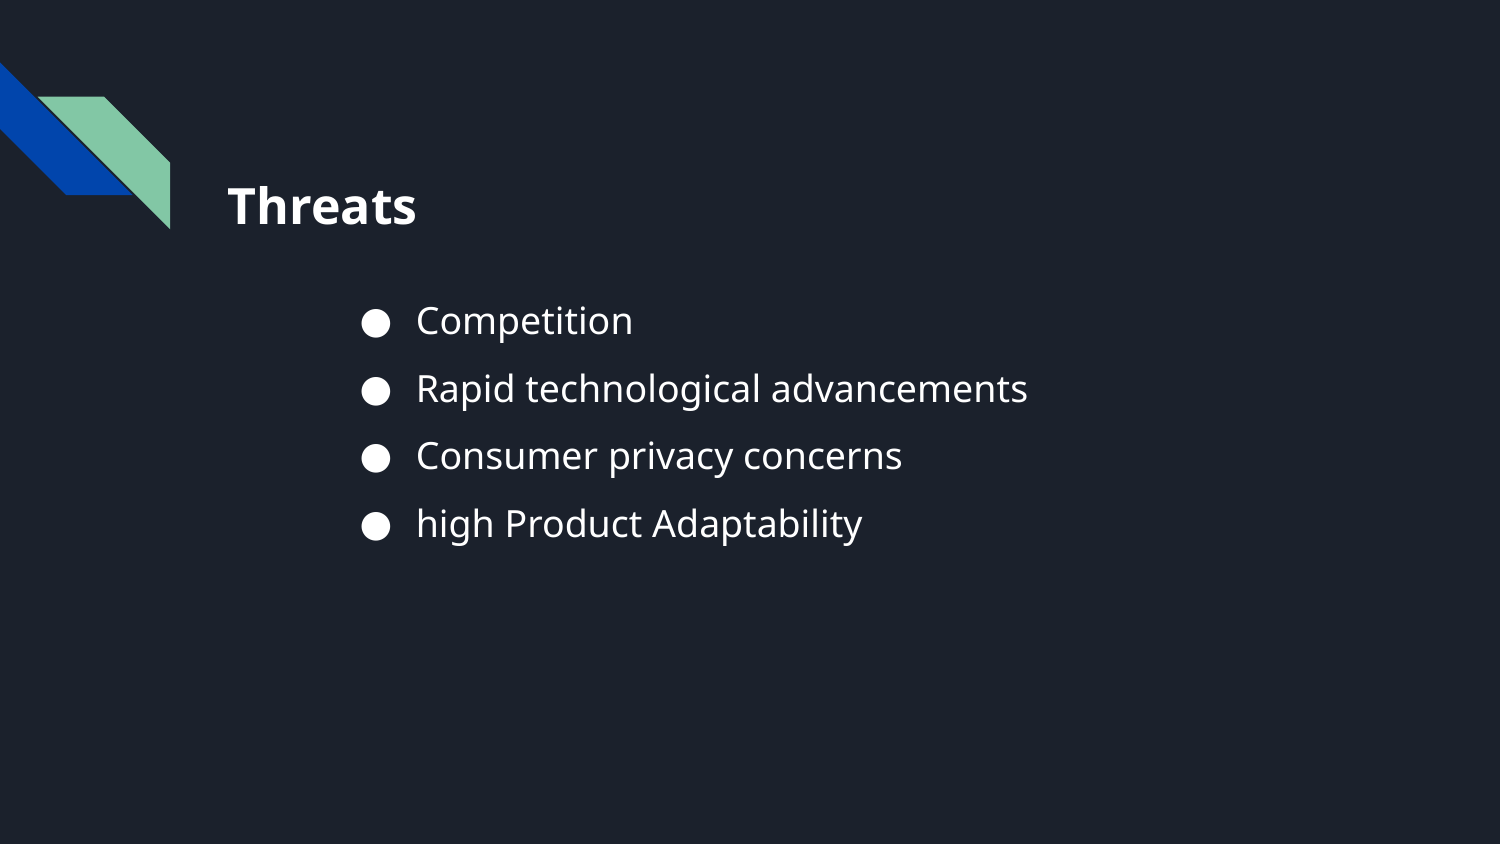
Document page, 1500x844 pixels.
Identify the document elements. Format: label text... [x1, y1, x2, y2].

list Competition Rapid technological advancements Consumer privacy concerns high Product Adaptability [325, 259, 1248, 738]
title Threats [212, 129, 1368, 280]
